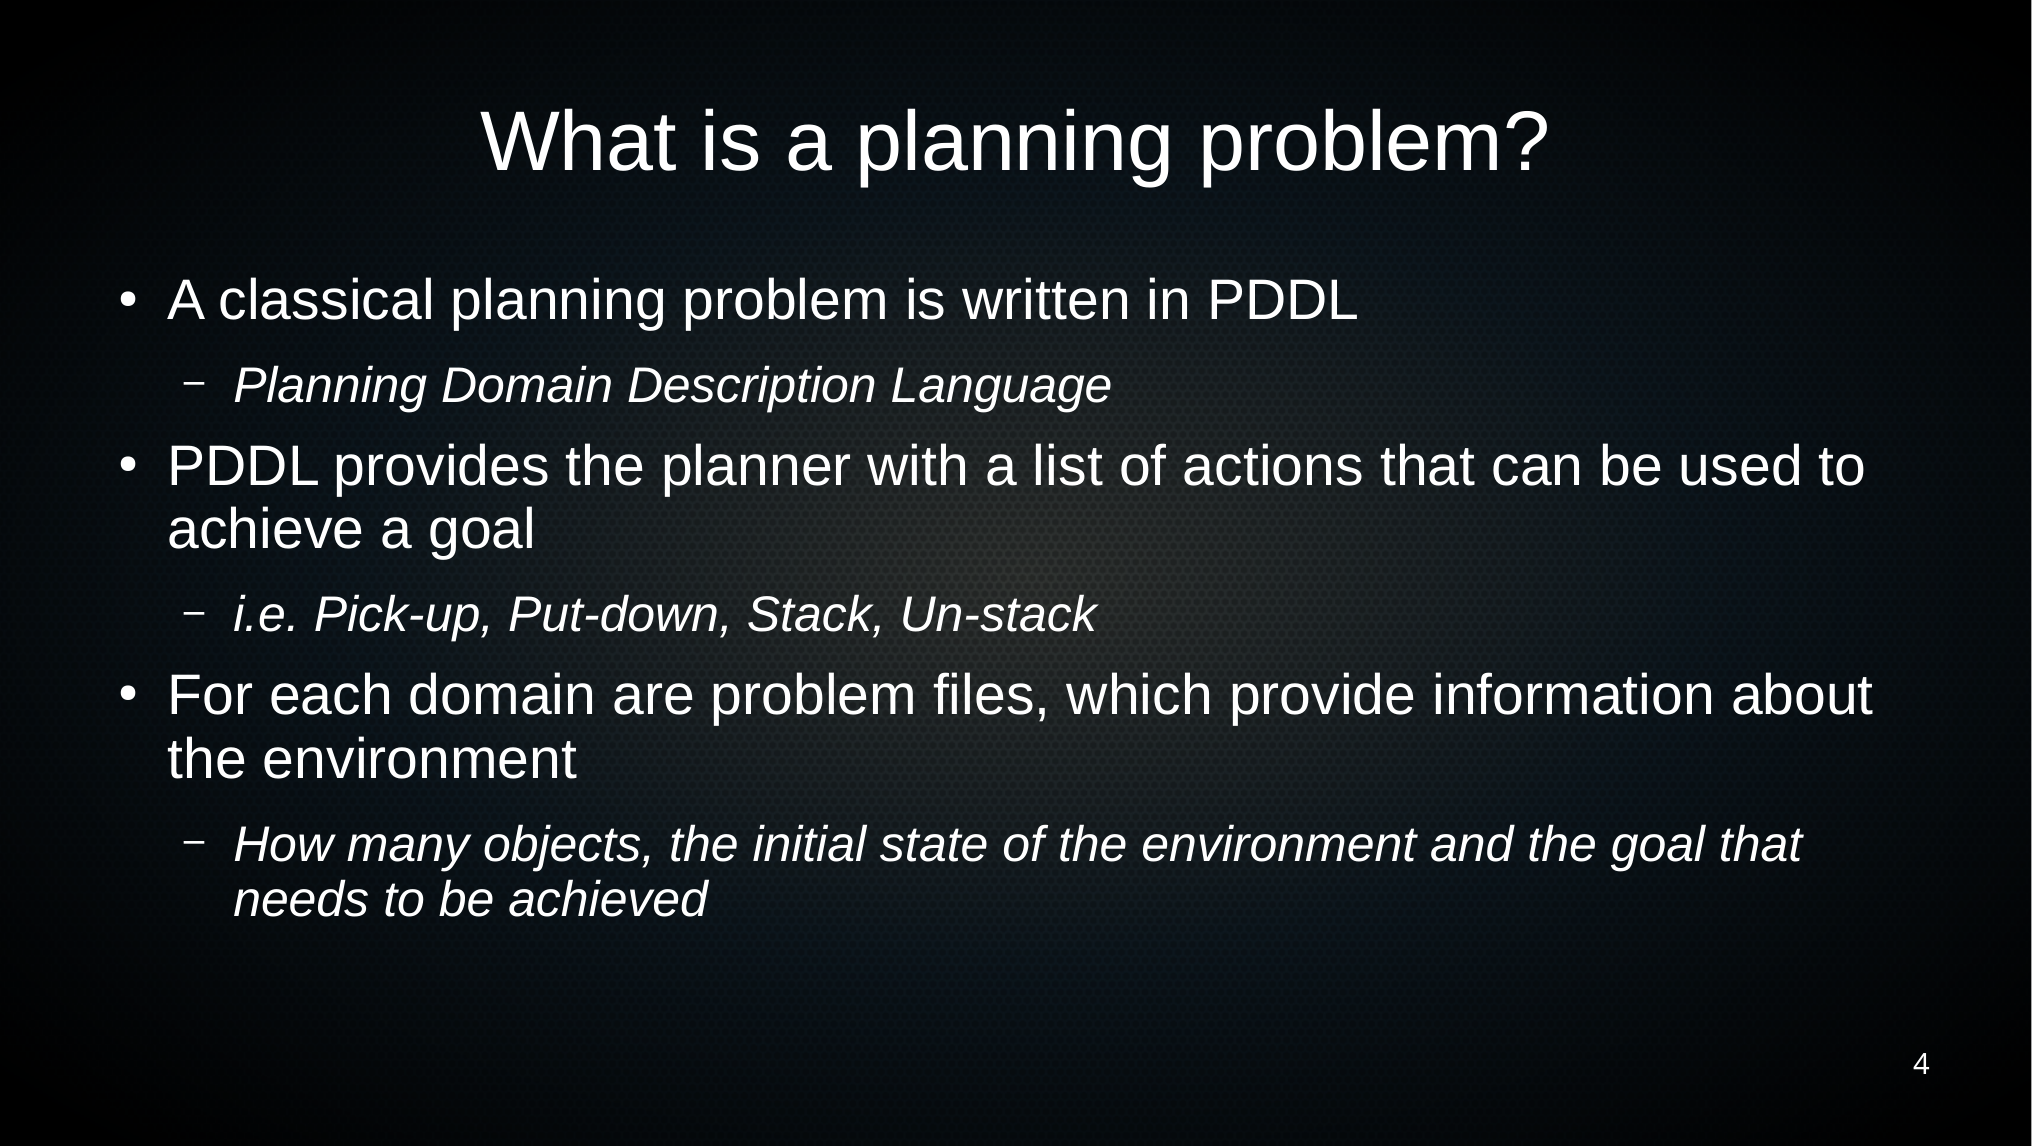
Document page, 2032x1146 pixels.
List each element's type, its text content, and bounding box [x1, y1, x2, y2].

list A classical planning problem is written in PDDL Planning Domain Description Language PDDL provides the planner with a list of actions that can be used to achieve a goal i.e. Pick-up, Put-down, Stack, Un-stack For each domain are problem files, which provide information about the environment How many objects, the initial state of the environment and the goal that needs to be achieved [101, 268, 1890, 933]
picture [0, 0, 2032, 1146]
title What is a planning problem? [101, 45, 1930, 237]
